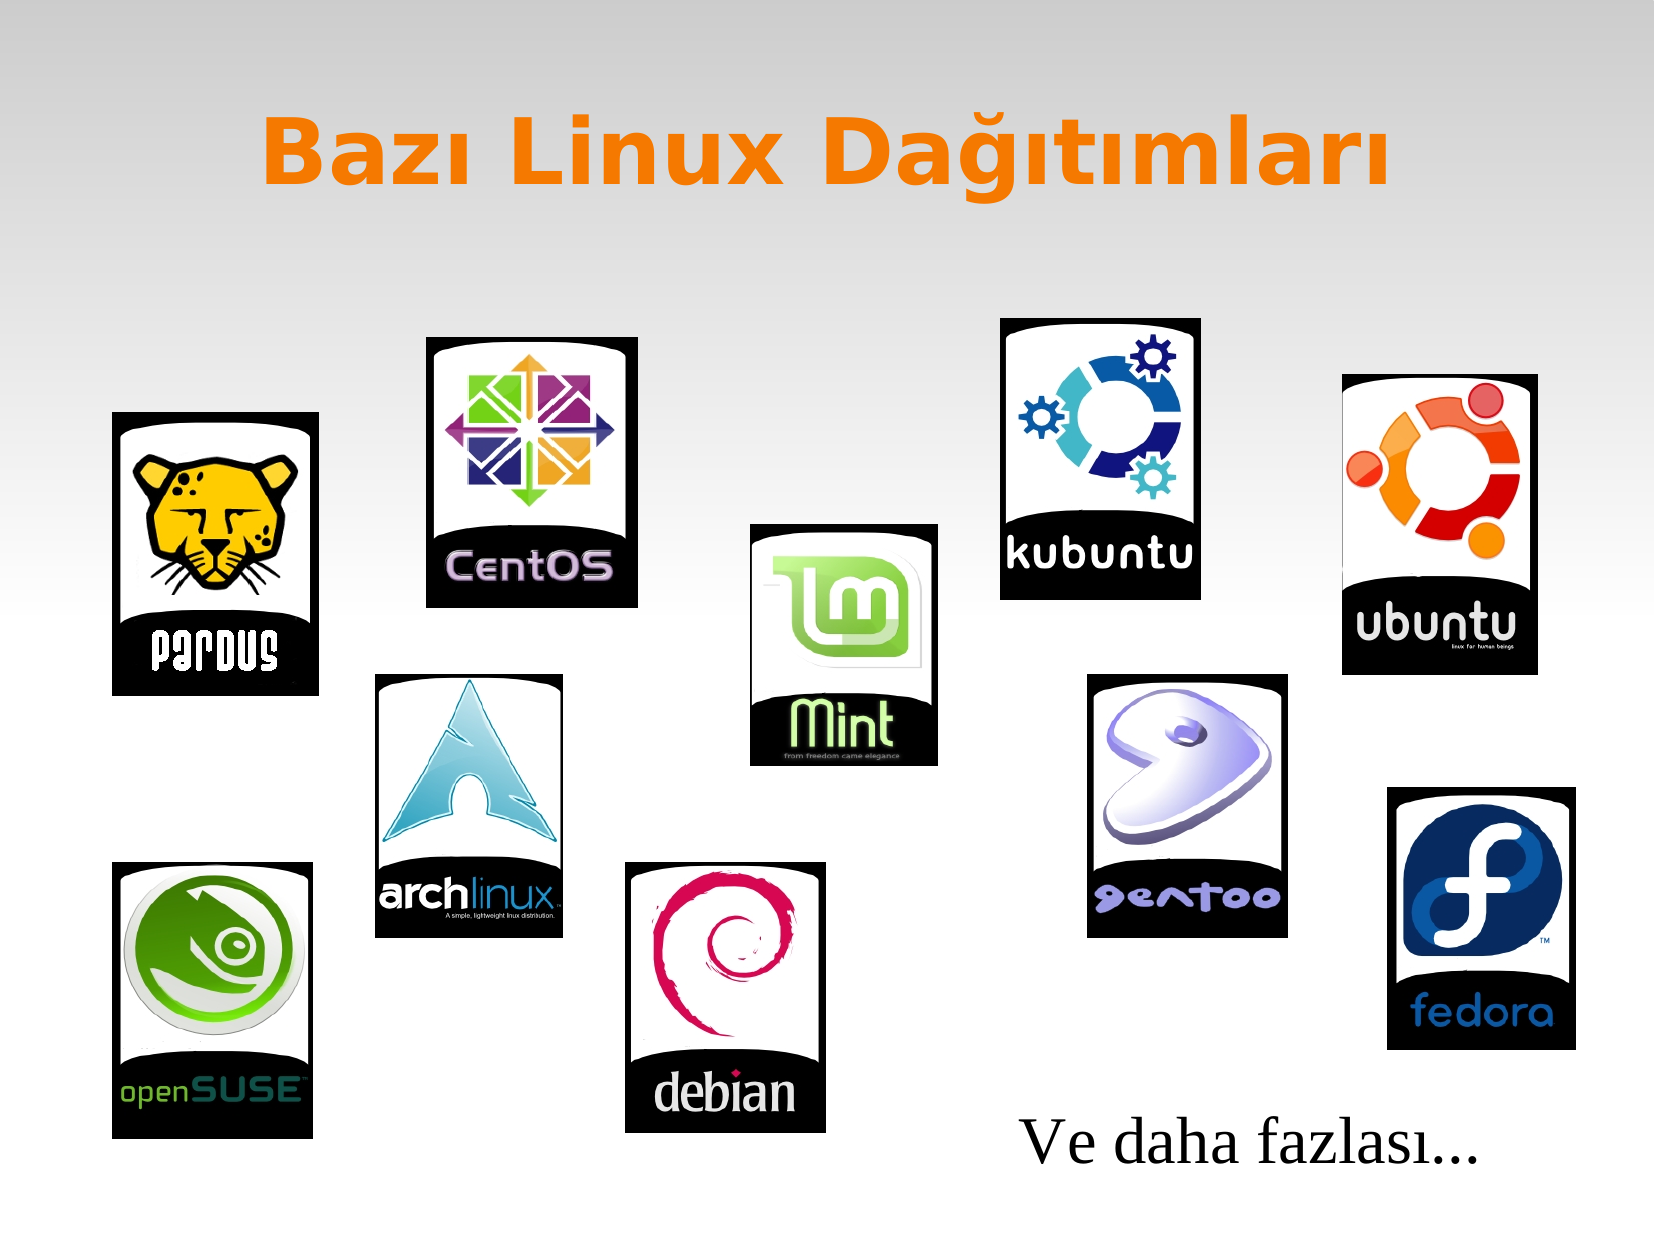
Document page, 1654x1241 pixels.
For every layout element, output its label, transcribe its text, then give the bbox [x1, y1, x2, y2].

picture [375, 674, 563, 938]
picture [1387, 787, 1576, 1051]
picture [1342, 374, 1538, 676]
picture [625, 862, 826, 1133]
picture [112, 862, 313, 1139]
picture [112, 412, 319, 696]
picture [1000, 318, 1201, 601]
picture [1087, 674, 1288, 938]
subtitle Ve daha fazlası... [862, 1100, 1639, 1182]
title Bazı Linux Dağıtımları [82, 49, 1571, 257]
picture [426, 337, 638, 608]
picture [750, 524, 938, 766]
